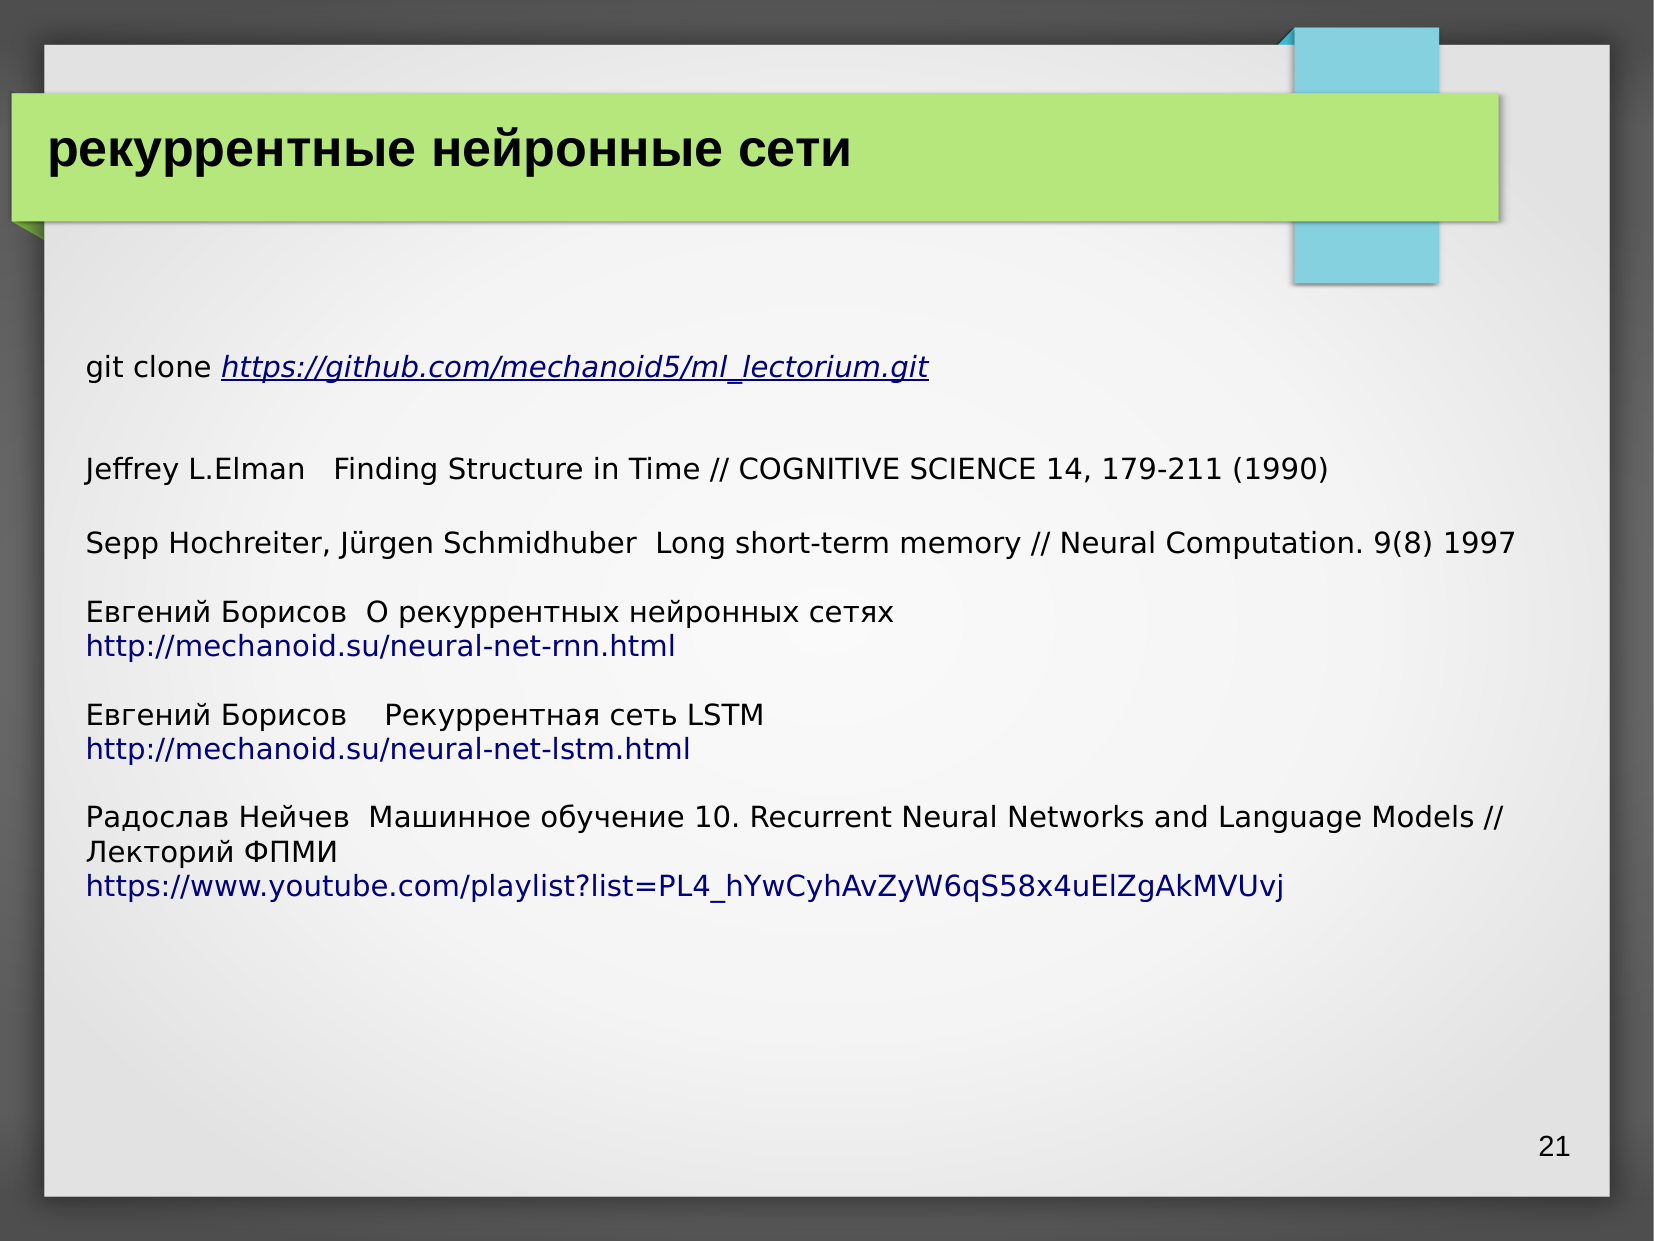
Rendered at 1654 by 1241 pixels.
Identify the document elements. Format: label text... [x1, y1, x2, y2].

picture [0, 0, 1654, 1241]
title рекуррентные нейронные сети [47, 96, 1536, 201]
text_box git clone https://github.com/mechanoid5/ml_lectorium.git Jeffrey L.Elman Finding Structure in Time // COGNITIVE SCIENCE 14, 179-211 (1990) Sepp Hochreiter, Jürgen Schmidhuber Long short-term memory // Neural Computation. 9(8) 1997 Евгений Борисов О рекуррентных нейронных сетях http://mechanoid.su/neural-net-rnn.html Евгений Борисов Рекуррентная сеть LSTM http://mechanoid.su/neural-net-lstm.html Радослав Нейчев Машинное обучение 10. Recurrent Neural Networks and Language Models // Лекторий ФПМИ https://www.youtube.com/playlist?list=PL4_hYwCyhAvZyW6qS58x4uElZgAkMVUvj [70, 342, 1548, 974]
